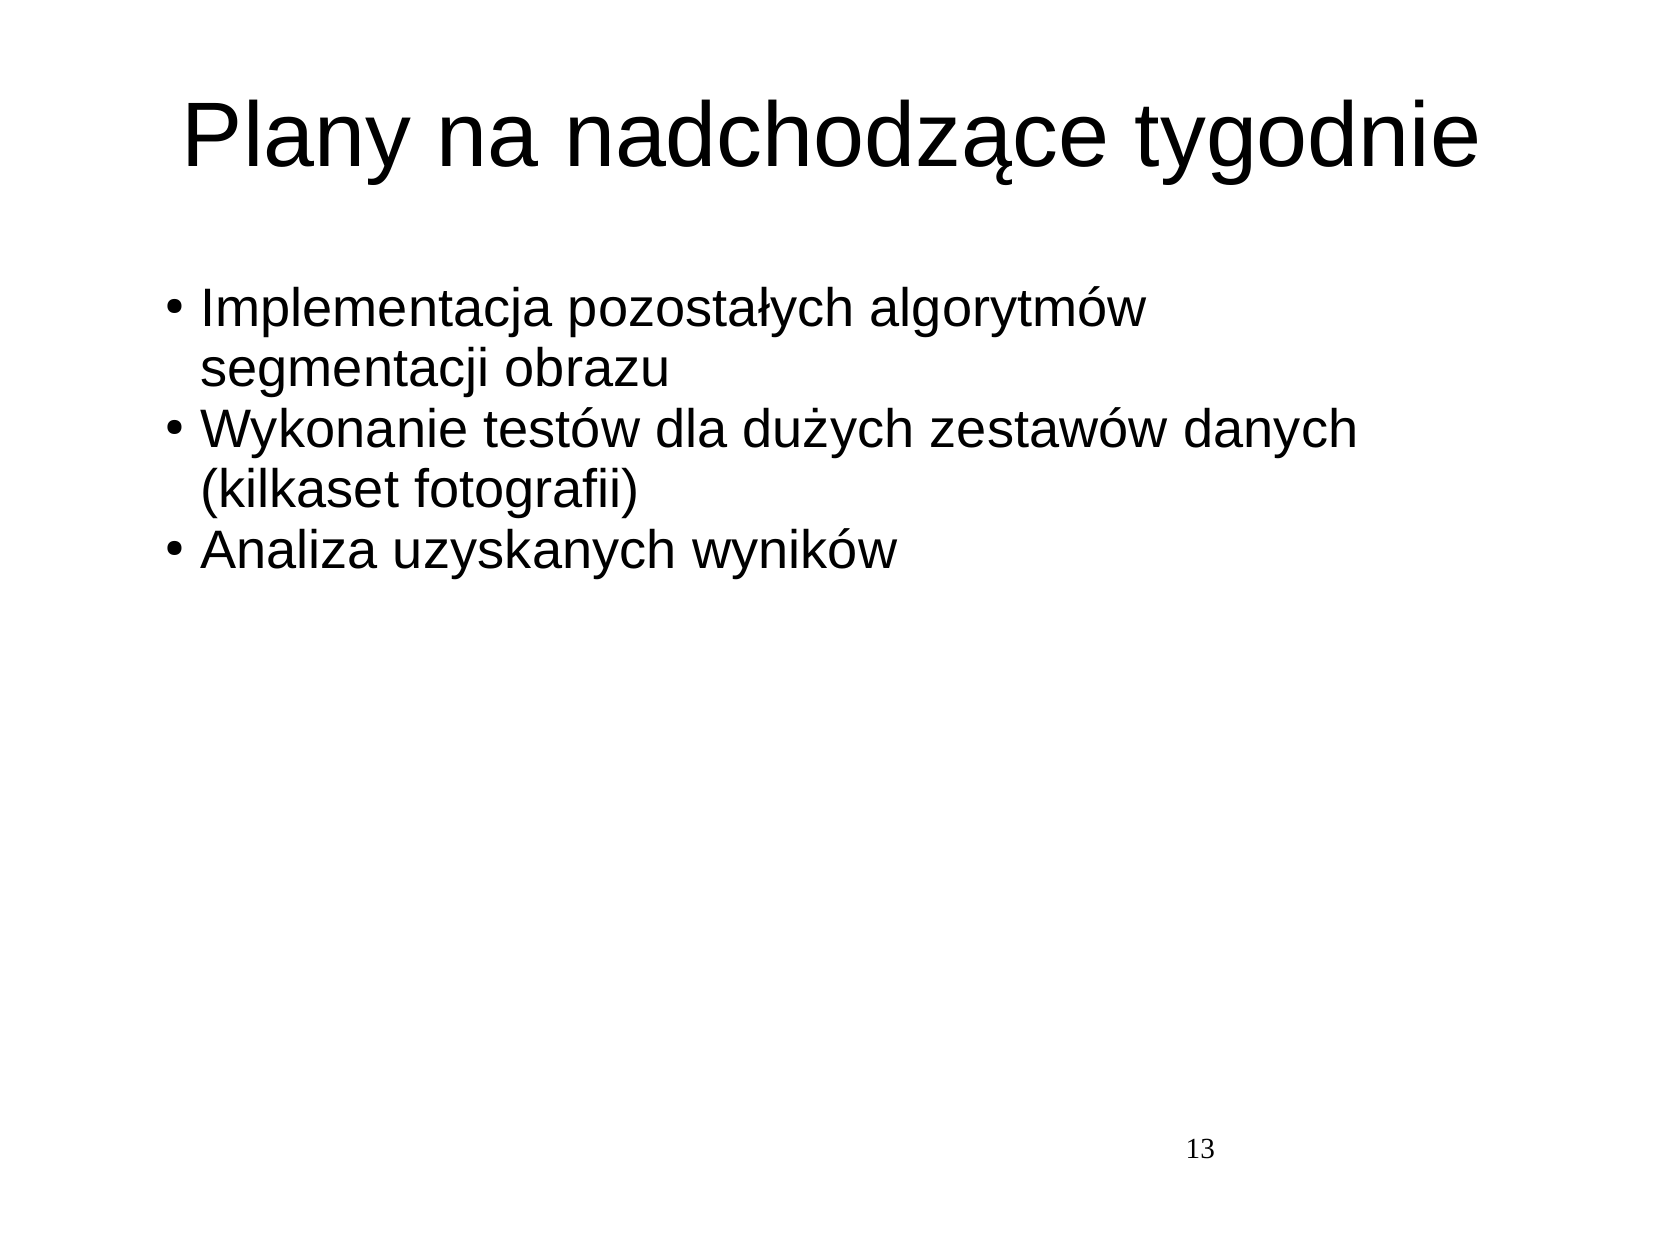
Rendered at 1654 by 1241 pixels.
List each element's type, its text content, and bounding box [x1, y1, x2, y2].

title Plany na nadchodzące tygodnie [82, 49, 1583, 211]
text_box Implementacja pozostałych algorytmów segmentacji obrazu Wykonanie testów dla dużych zestawów danych (kilkaset fotografii) Analiza uzyskanych wyników [150, 270, 1426, 646]
